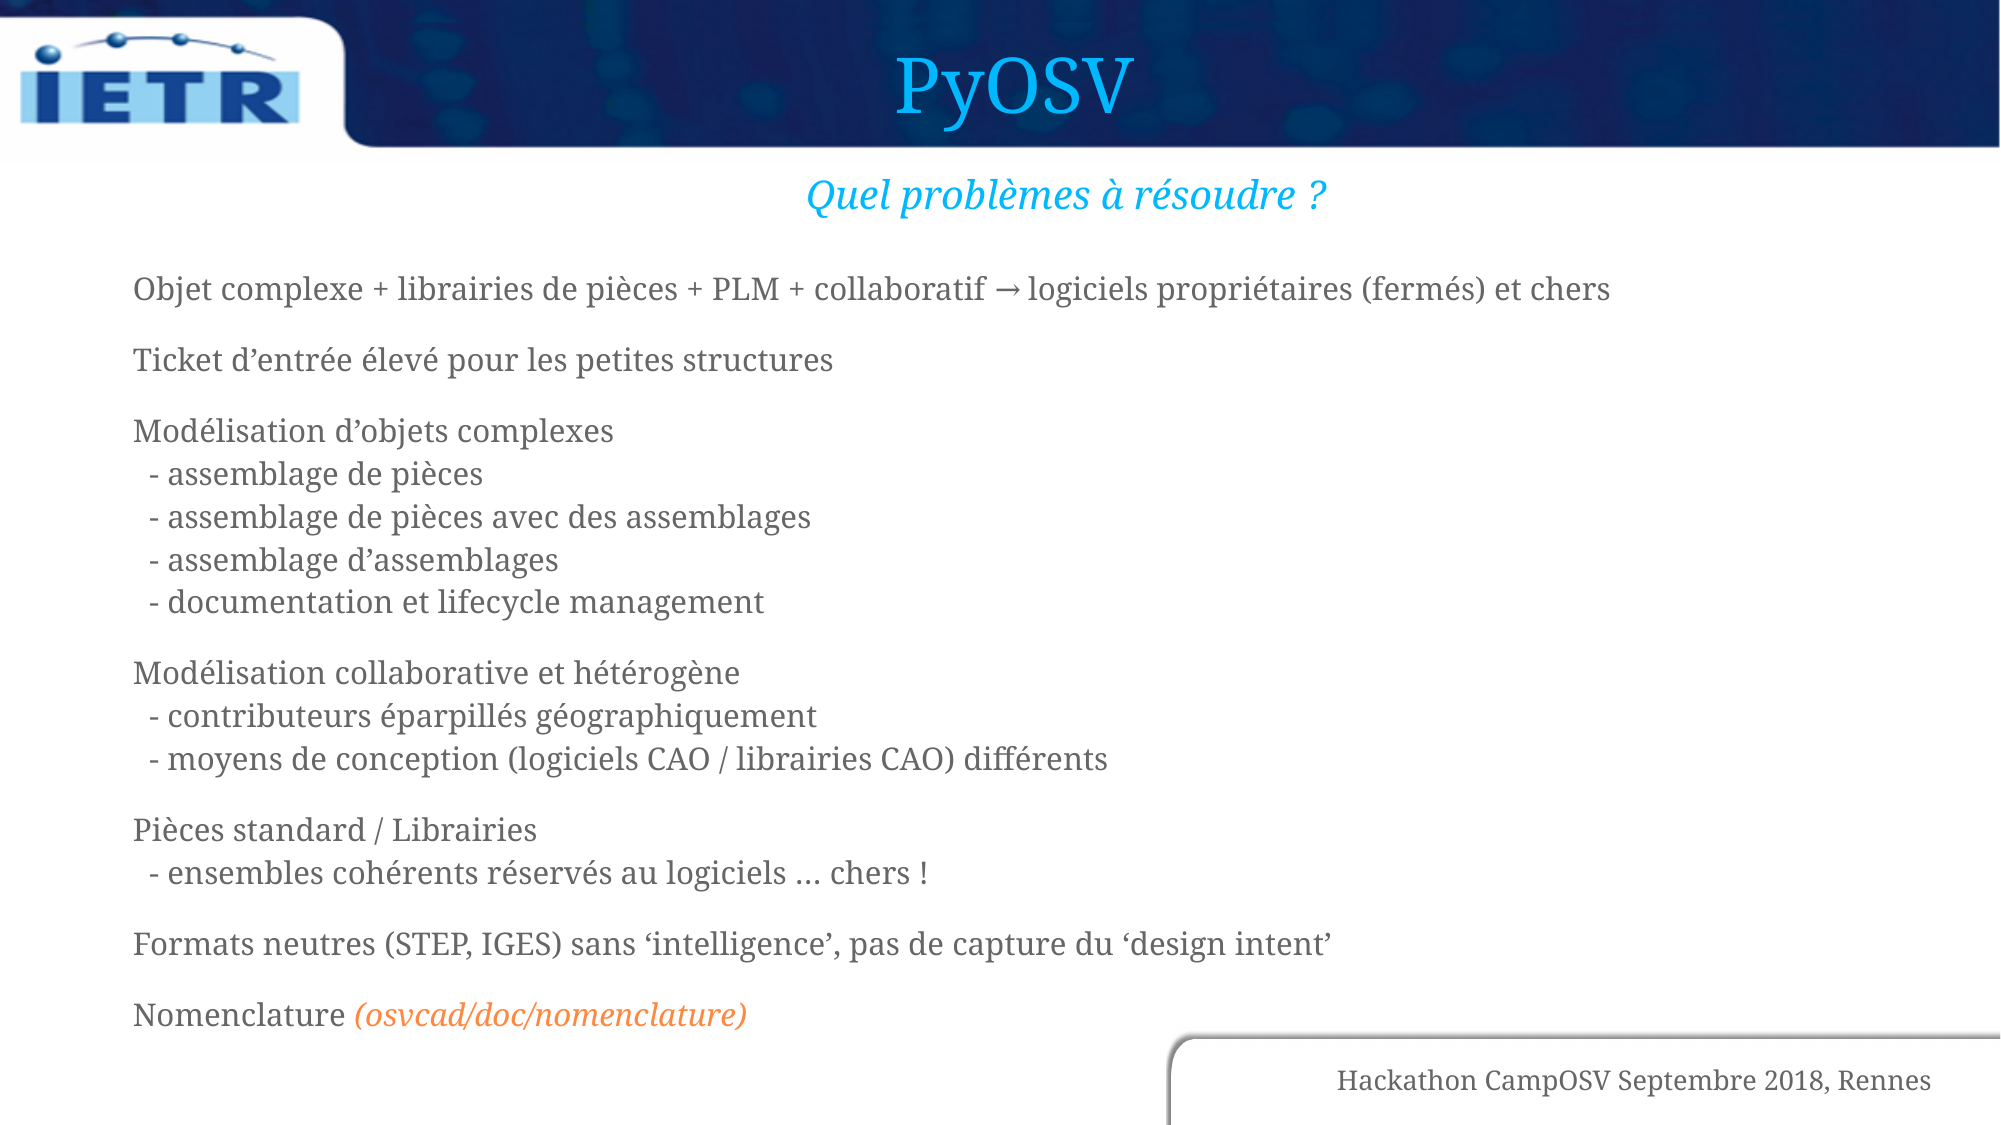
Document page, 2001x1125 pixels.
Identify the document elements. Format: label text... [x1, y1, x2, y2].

text_box Objet complexe + librairies de pièces + PLM + collaboratif → logiciels propriétaires (fermés) et chers Ticket d’entrée élevé pour les petites structures Modélisation d’objets complexes - assemblage de pièces - assemblage de pièces avec des assemblages - assemblage d’assemblages - documentation et lifecycle management Modélisation collaborative et hétérogène - contributeurs éparpillés géographiquement - moyens de conception (logiciels CAO / librairies CAO) différents Pièces standard / Librairies - ensembles cohérents réservés au logiciels … chers ! Formats neutres (STEP, IGES) sans ‘intelligence’, pas de capture du ‘design intent’ Nomenclature (osvcad/doc/nomenclature) [118, 259, 1867, 1027]
text_box Quel problèmes à résoudre ? [791, 159, 1270, 253]
picture [1166, 1024, 2001, 1125]
text_box PyOSV [880, 23, 1156, 143]
text_box Hackathon CampOSV Septembre 2018, Rennes [1322, 1054, 1914, 1106]
picture [0, 0, 2000, 165]
